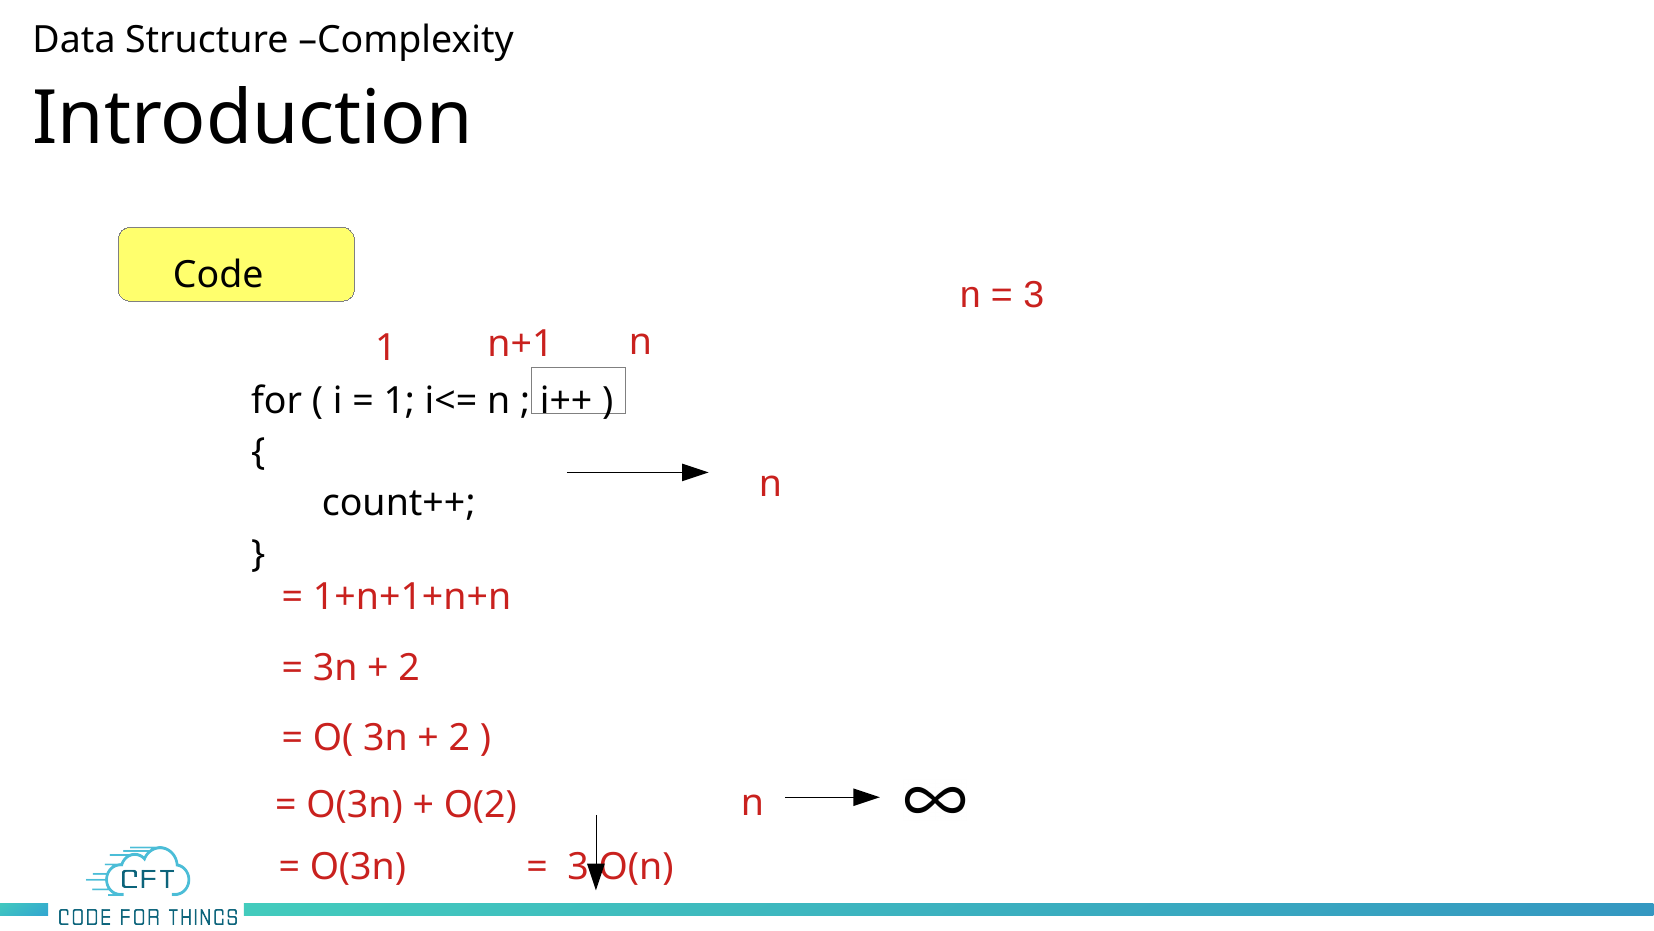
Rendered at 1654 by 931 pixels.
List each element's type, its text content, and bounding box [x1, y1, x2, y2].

title Data Structure –Complexity Introduction [32, 12, 1184, 166]
text_box n [726, 767, 780, 827]
text_box Code [158, 239, 308, 299]
text_box for ( i = 1; i<= n ; i++ ) { count++; } [200, 366, 768, 556]
text_box n = 3 [944, 265, 1060, 323]
text_box [118, 227, 355, 302]
text_box = O(3n) [253, 831, 473, 891]
text_box n [614, 307, 668, 366]
picture [59, 846, 237, 925]
picture [903, 779, 967, 821]
text_box 1 [360, 312, 414, 372]
text_box = 1+n+1+n+n [257, 561, 615, 621]
text_box = 3 O(n) [597, 831, 721, 891]
text_box = O(3n) + O(2) [250, 769, 608, 829]
text_box n+1 [472, 309, 582, 368]
text_box n [744, 448, 798, 508]
text_box = O( 3n + 2 ) [257, 703, 615, 762]
text_box = 3n + 2 [257, 632, 615, 691]
text_box = 3 O(n) [501, 831, 596, 891]
